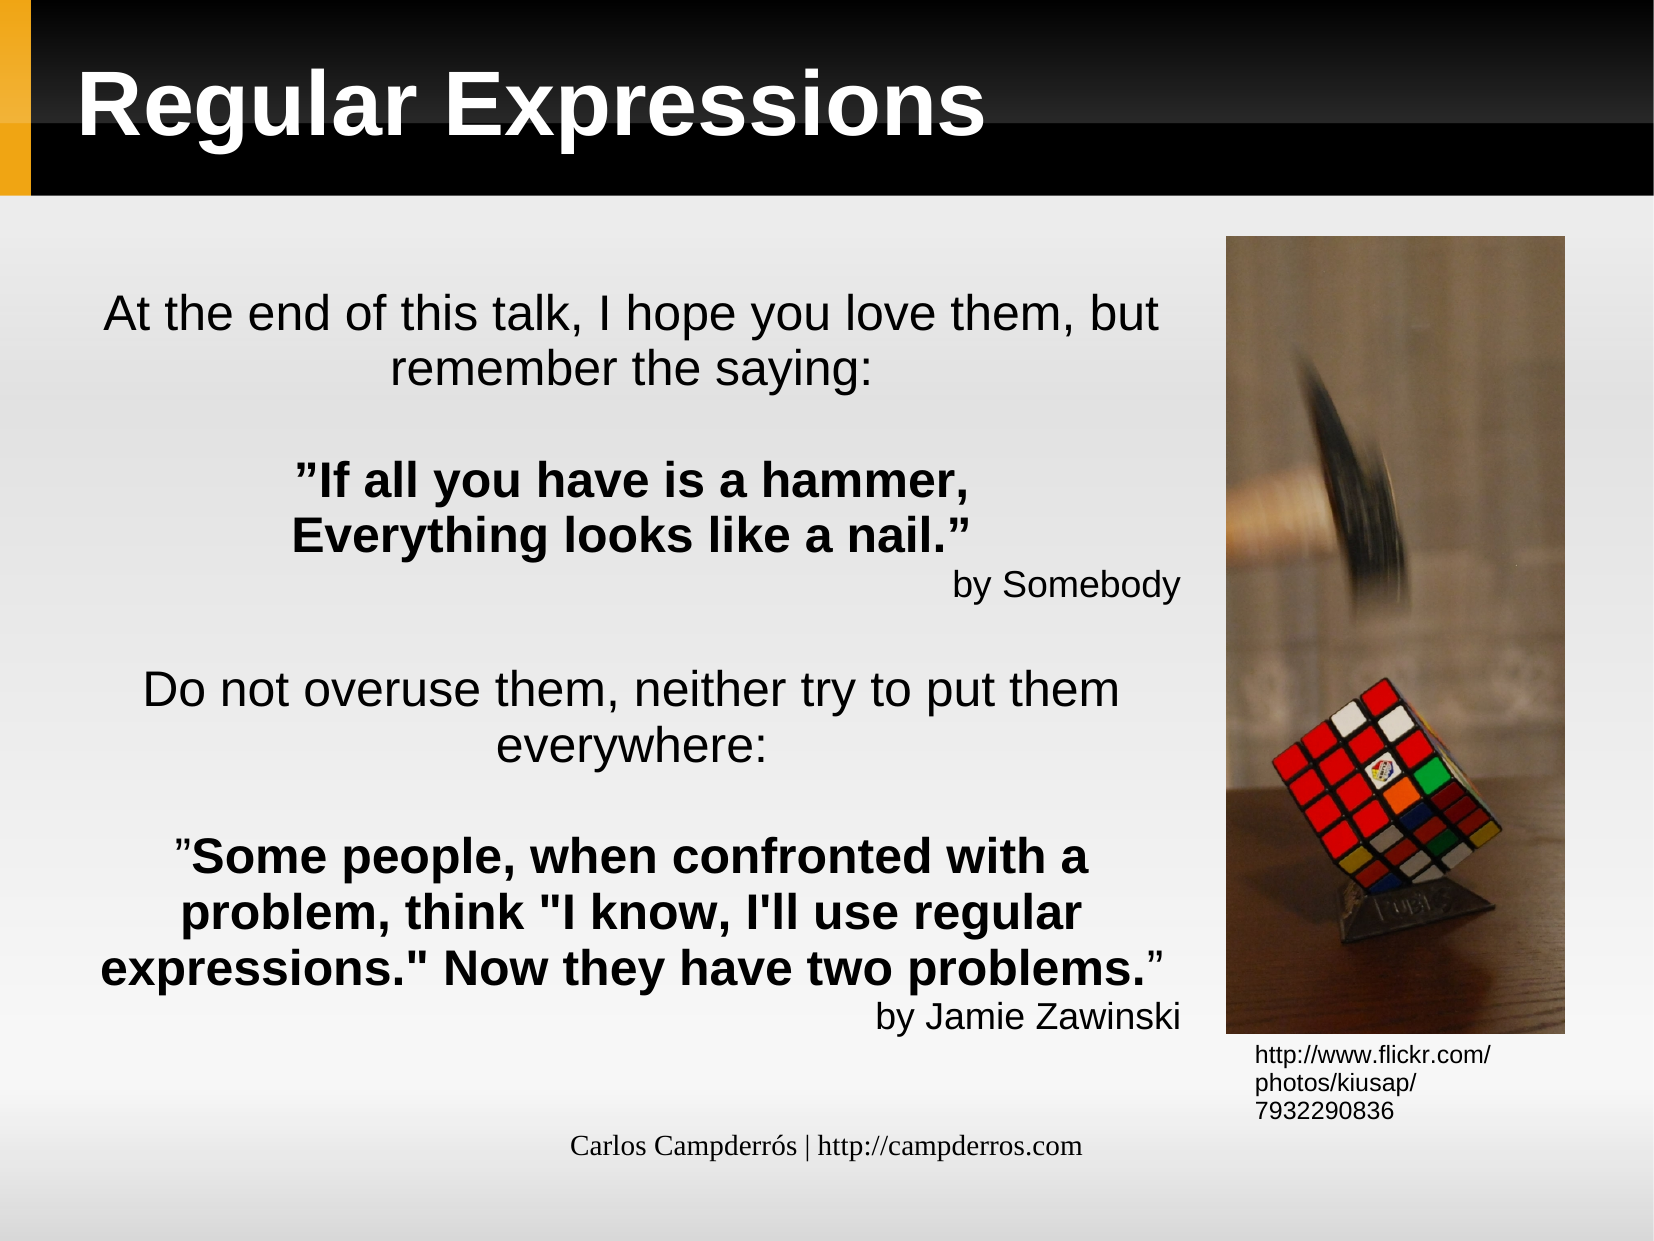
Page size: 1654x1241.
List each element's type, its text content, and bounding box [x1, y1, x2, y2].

subtitle At the end of this talk, I hope you love them, but remember the saying: ”If all you have is a hammer, Everything looks like a nail.” by Somebody Do not overuse them, neither try to put them everywhere: ”Some people, when confronted with a problem, think "I know, I'll use regular expressions." Now they have two problems.” by Jamie Zawinski [82, 259, 1182, 1063]
text_box http://www.flickr.com/photos/kiusap/7932290836 [1240, 1033, 1565, 1105]
picture [0, 0, 1654, 1241]
title Regular Expressions [76, 7, 1565, 200]
